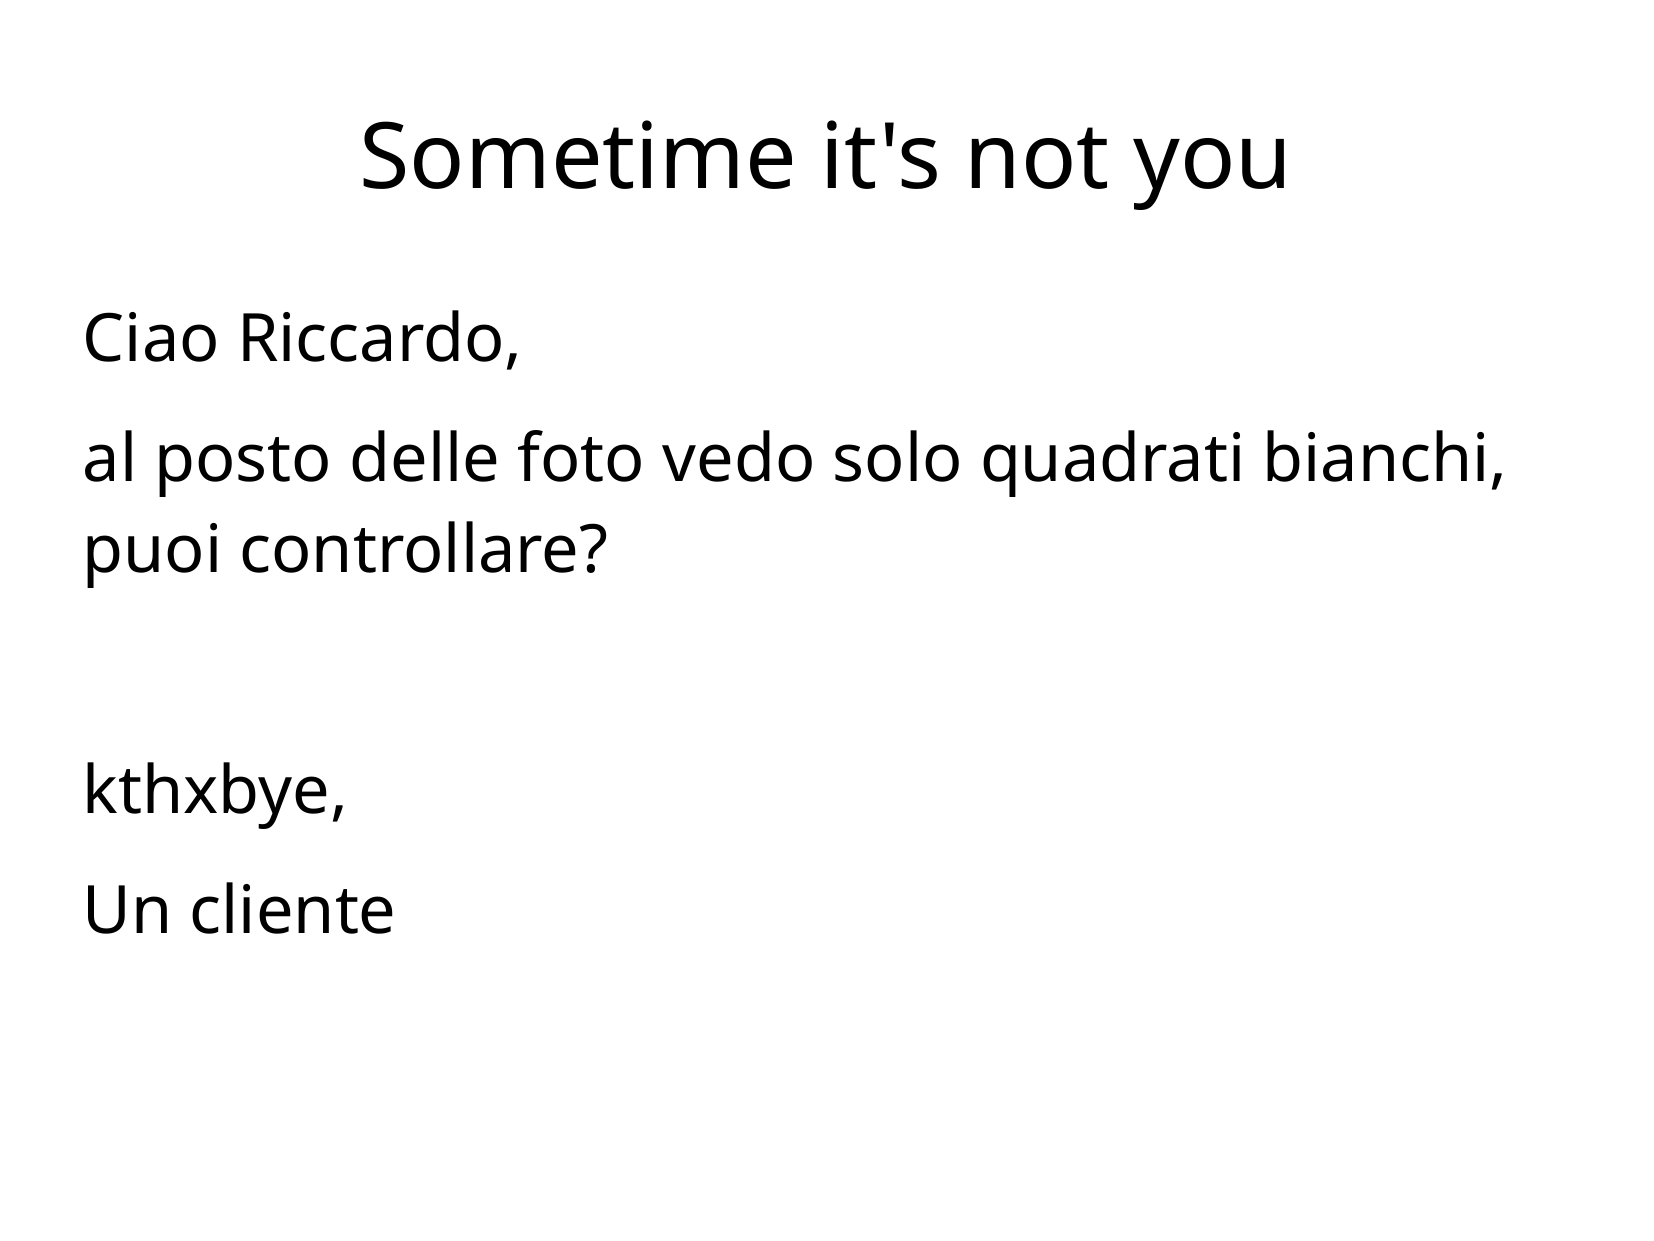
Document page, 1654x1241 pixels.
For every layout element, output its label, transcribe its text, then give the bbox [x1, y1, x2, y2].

list Ciao Riccardo, al posto delle foto vedo solo quadrati bianchi, puoi controllare? kthxbye, Un cliente [82, 290, 1571, 1010]
title Sometime it's not you [82, 49, 1571, 257]
